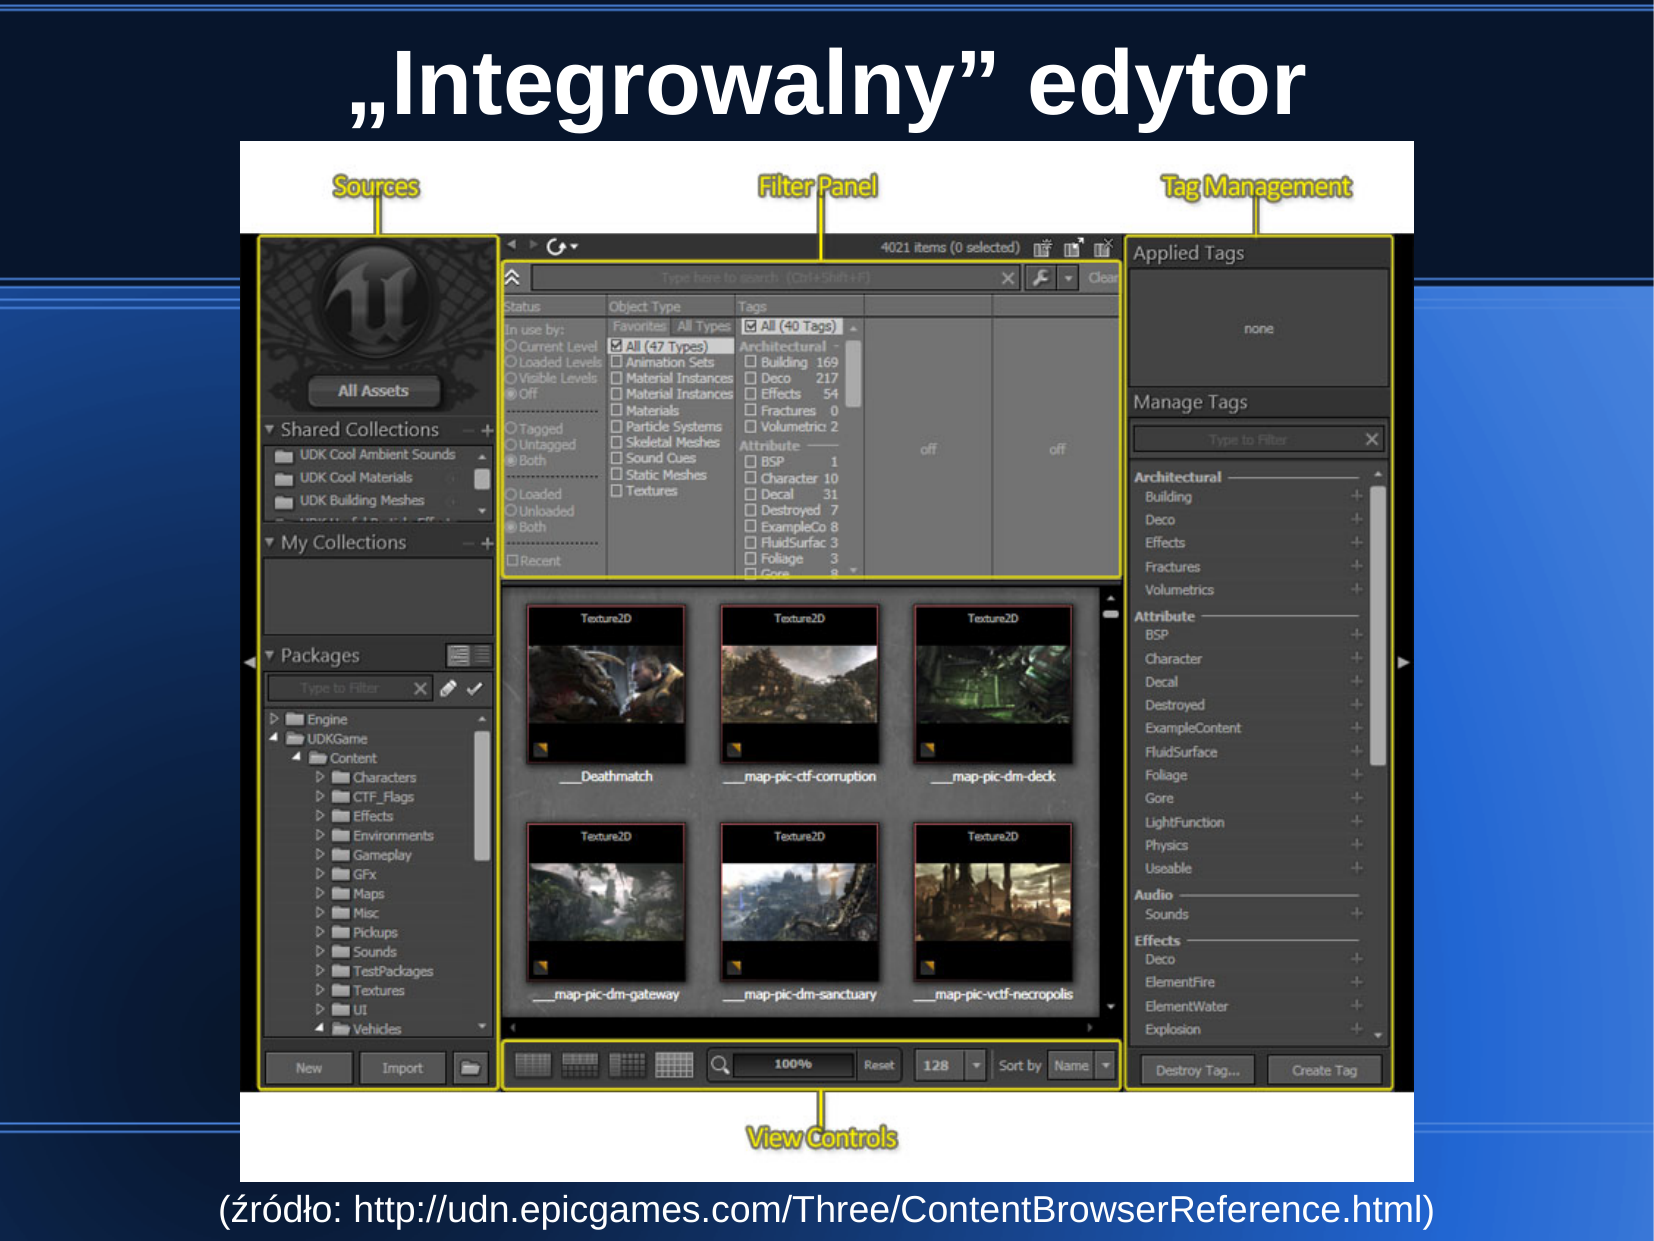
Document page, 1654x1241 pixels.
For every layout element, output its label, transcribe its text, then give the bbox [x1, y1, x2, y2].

text_box (źródło: http://udn.epicgames.com/Three/ContentBrowserReference.html) [165, 1181, 1489, 1238]
title „Integrowalny” edytor [82, 11, 1571, 154]
picture [0, 0, 1654, 1241]
